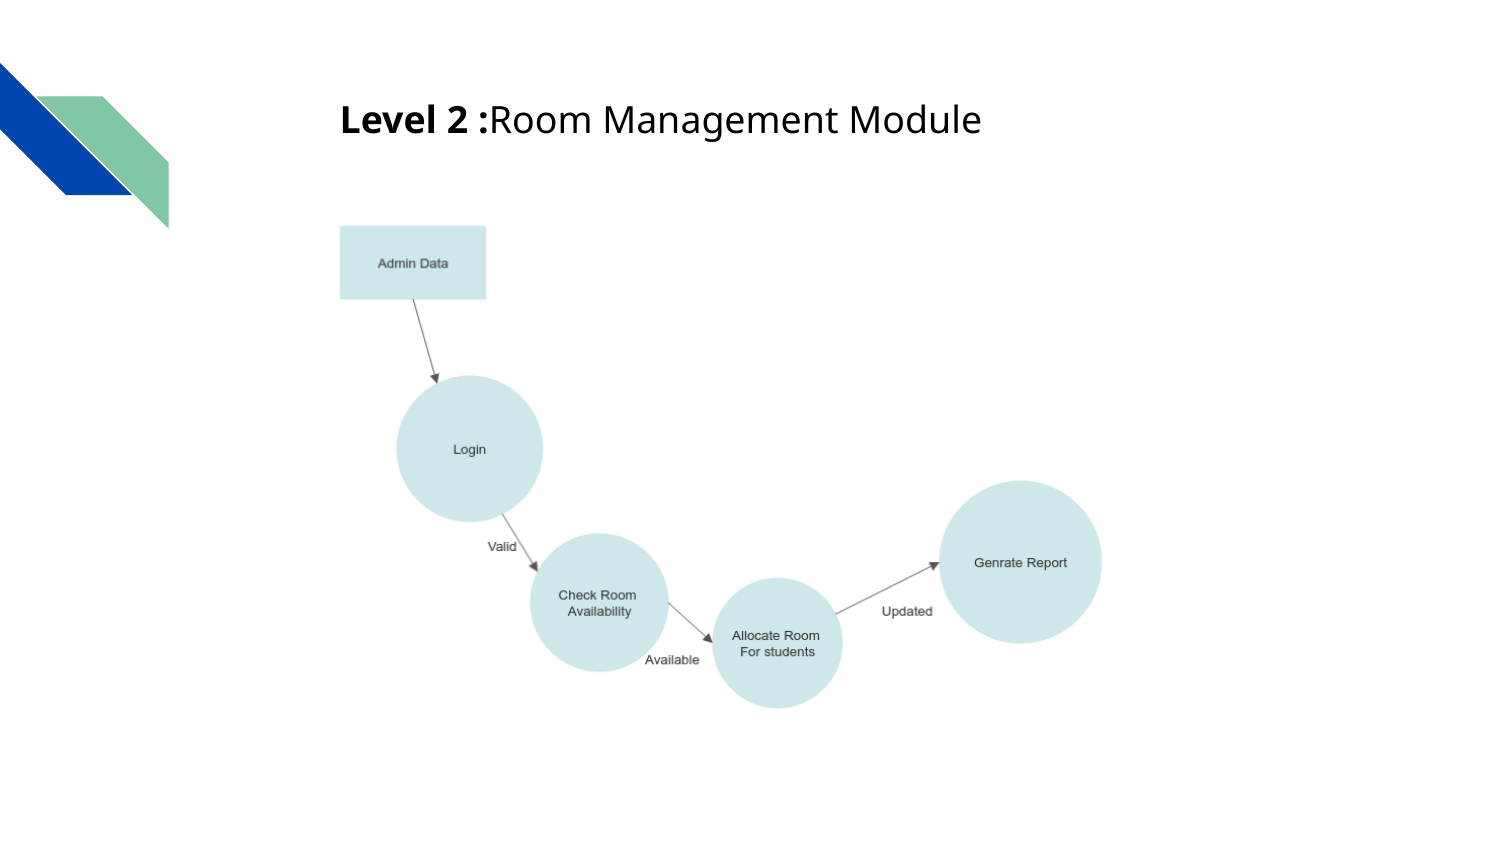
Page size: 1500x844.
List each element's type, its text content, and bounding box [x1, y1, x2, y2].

text_box Level 2 :Room Management Module [324, 88, 1152, 151]
picture [324, 206, 1136, 723]
